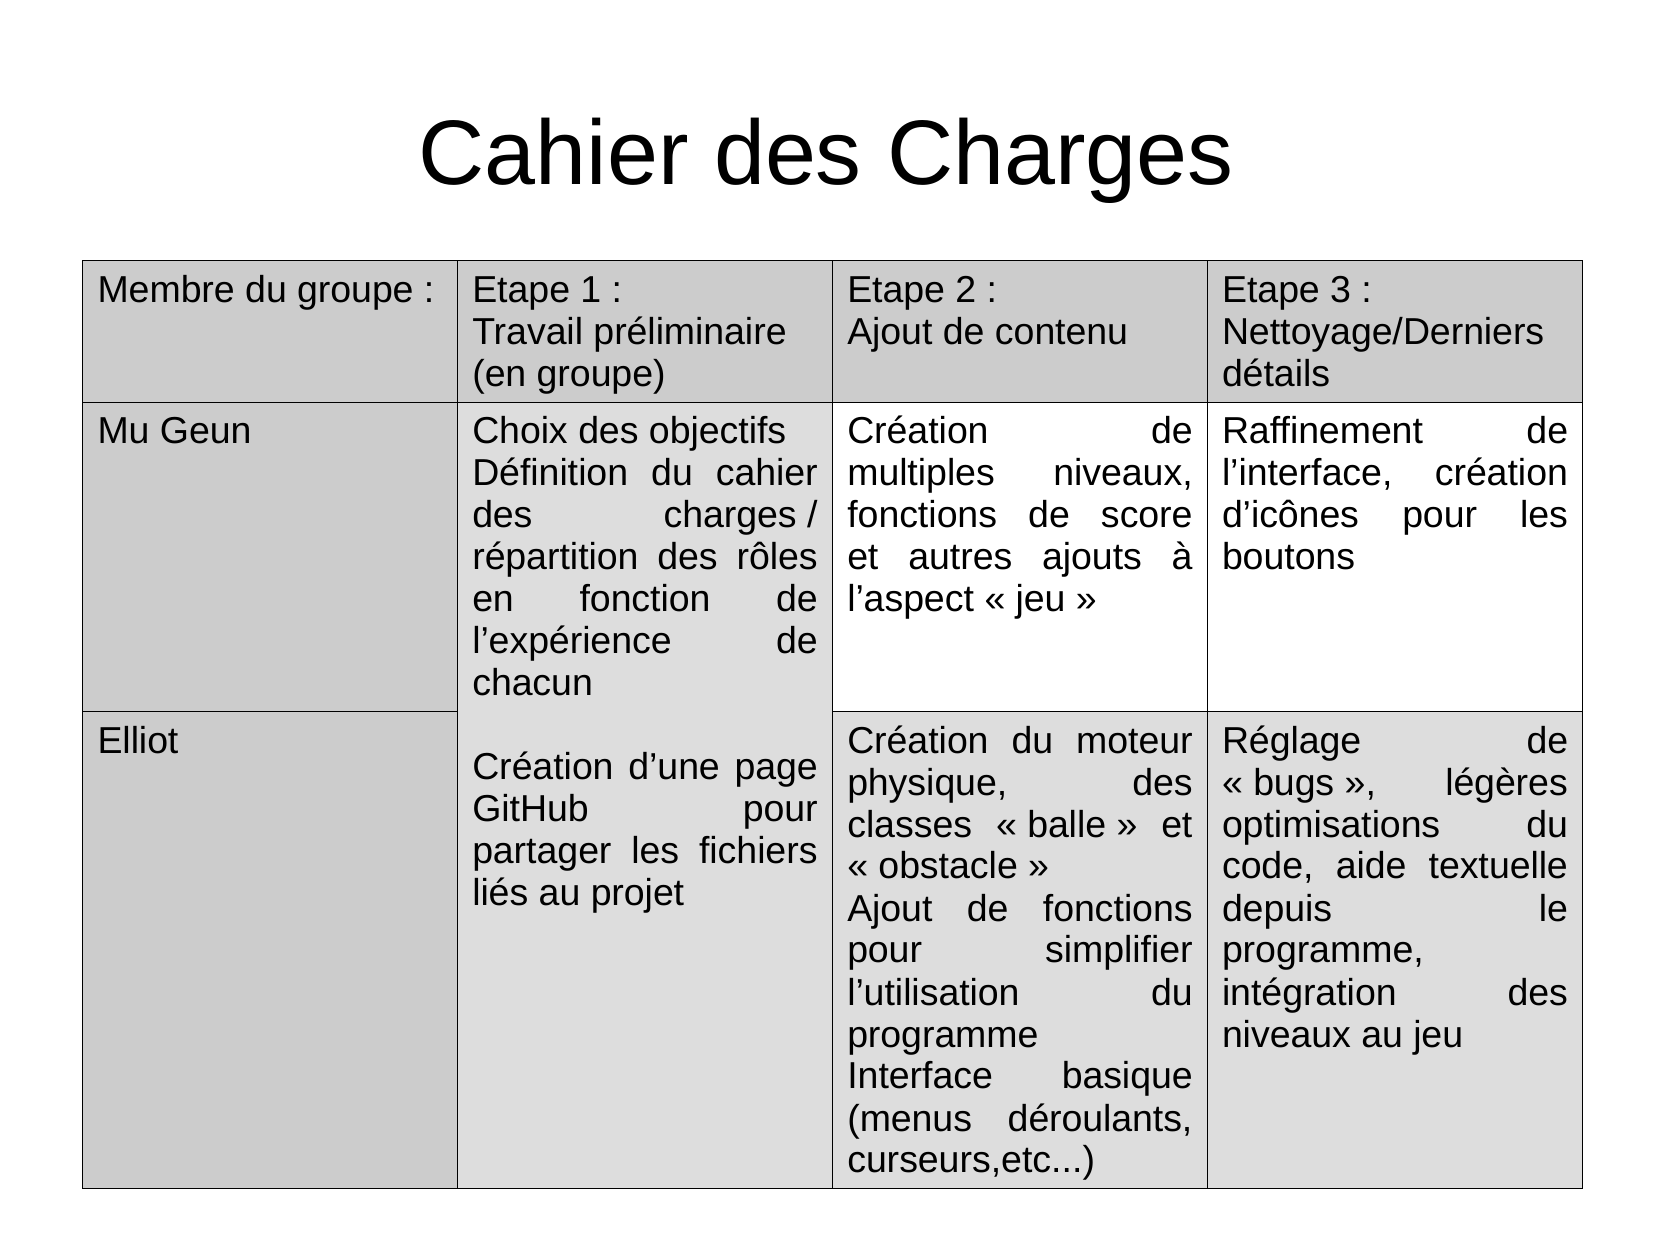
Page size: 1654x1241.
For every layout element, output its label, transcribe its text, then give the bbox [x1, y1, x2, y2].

table_cell Création de multiples niveaux, fonctions de score et autres ajouts à l’aspect « jeu » [833, 403, 1207, 711]
table_header Etape 1 : Travail préliminaire (en groupe) [458, 261, 832, 402]
title Cahier des Charges [82, 49, 1571, 257]
table_header Membre du groupe : [83, 261, 457, 402]
table_cell Réglage de « bugs », légères optimisations du code, aide textuelle depuis le programme, intégration des niveaux au jeu [1208, 712, 1582, 1188]
table_cell Choix des objectifs Définition du cahier des charges / répartition des rôles en fonction de l’expérience de chacun Création d’une page GitHub pour partager les fichiers liés au projet [458, 403, 832, 1188]
table_header Etape 2 : Ajout de contenu [833, 261, 1207, 402]
table_cell Création du moteur physique, des classes « balle » et « obstacle » Ajout de fonctions pour simplifier l’utilisation du programme Interface basique (menus déroulants, curseurs,etc...) [833, 712, 1207, 1188]
table_header Etape 3 : Nettoyage/Derniers détails [1208, 261, 1582, 402]
table_cell Elliot [83, 712, 457, 1188]
table_cell Raffinement de l’interface, création d’icônes pour les boutons [1208, 403, 1582, 711]
table_cell Mu Geun [83, 403, 457, 711]
